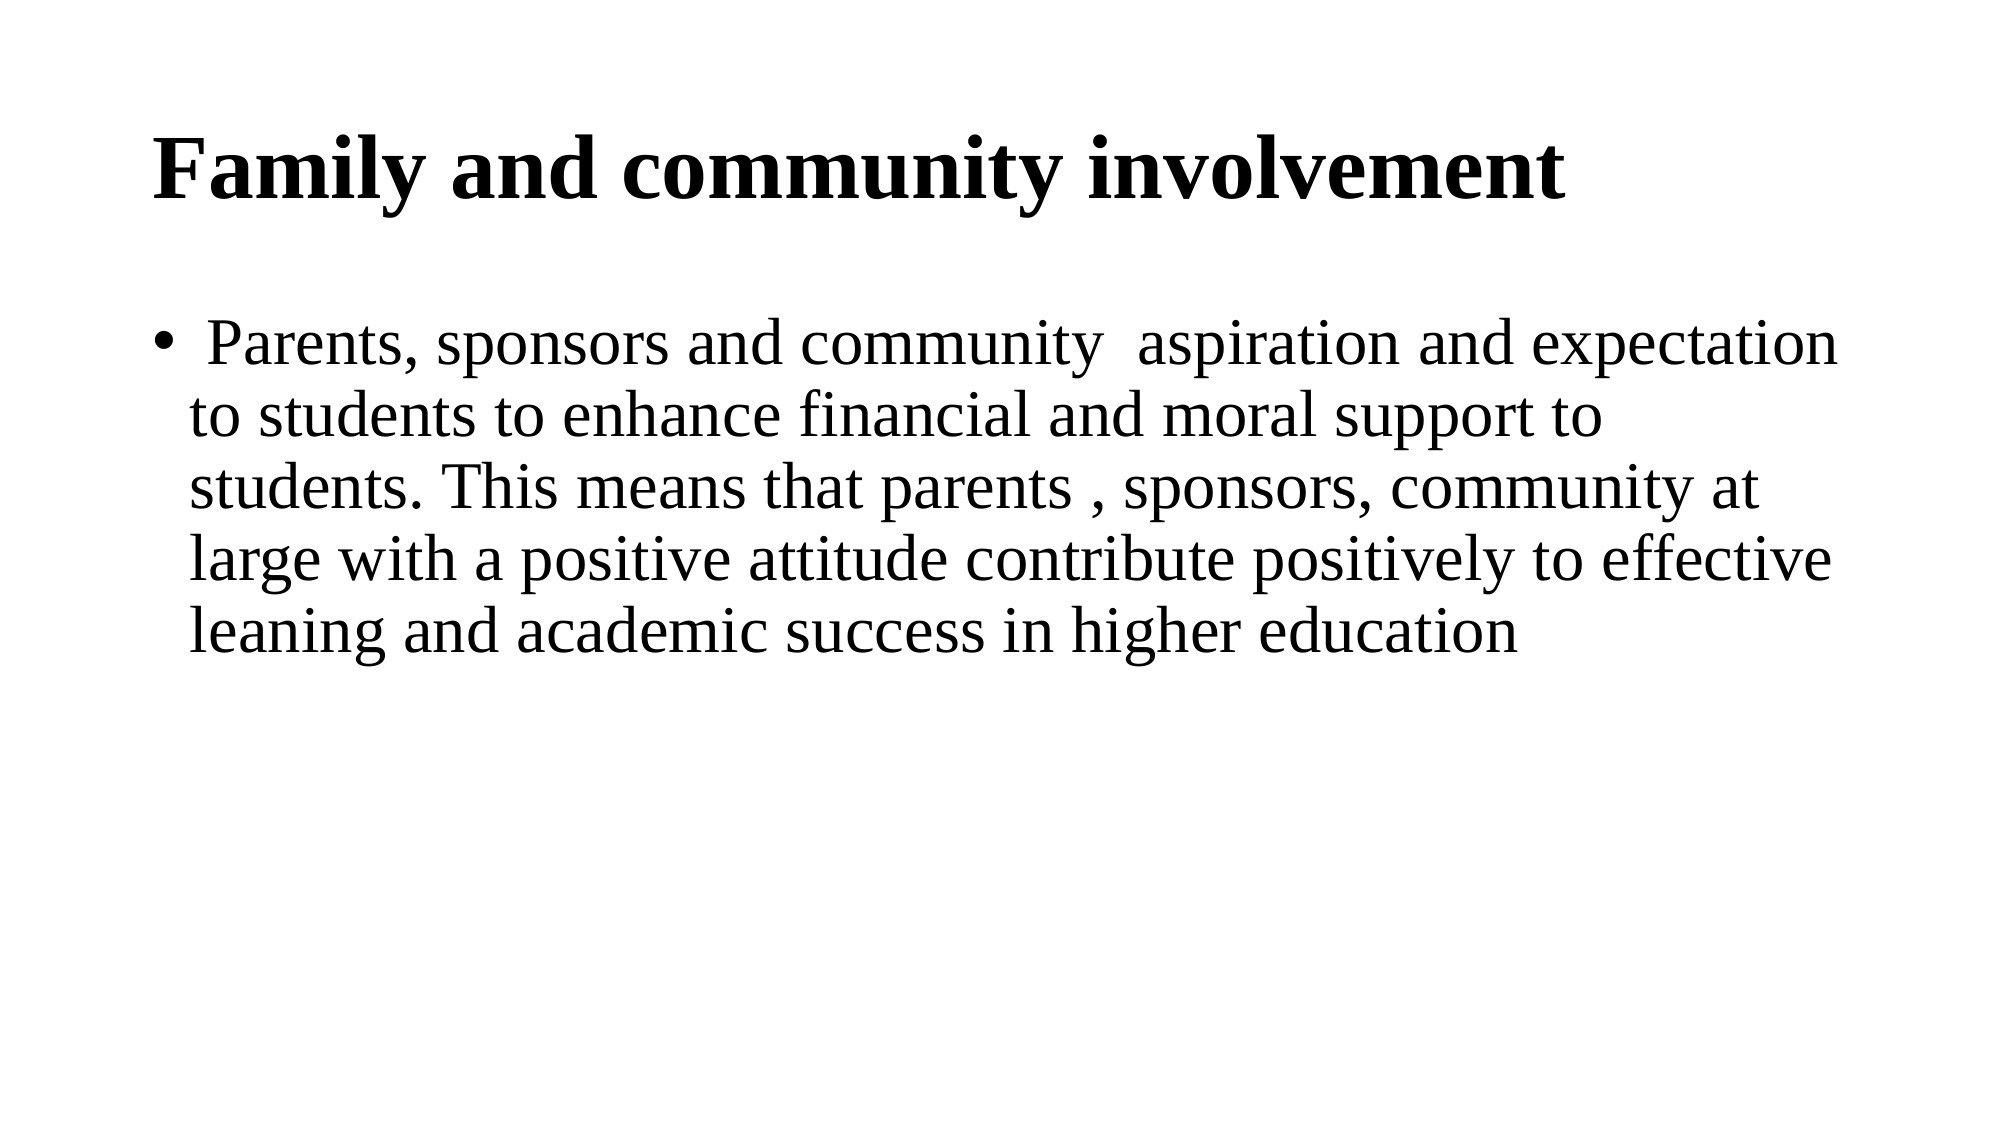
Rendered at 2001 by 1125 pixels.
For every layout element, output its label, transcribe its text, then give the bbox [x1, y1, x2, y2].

list Parents, sponsors and community aspiration and expectation to students to enhance financial and moral support to students. This means that parents , sponsors, community at large with a positive attitude contribute positively to effective leaning and academic success in higher education [137, 299, 1863, 1014]
title Family and community involvement [137, 59, 1863, 278]
